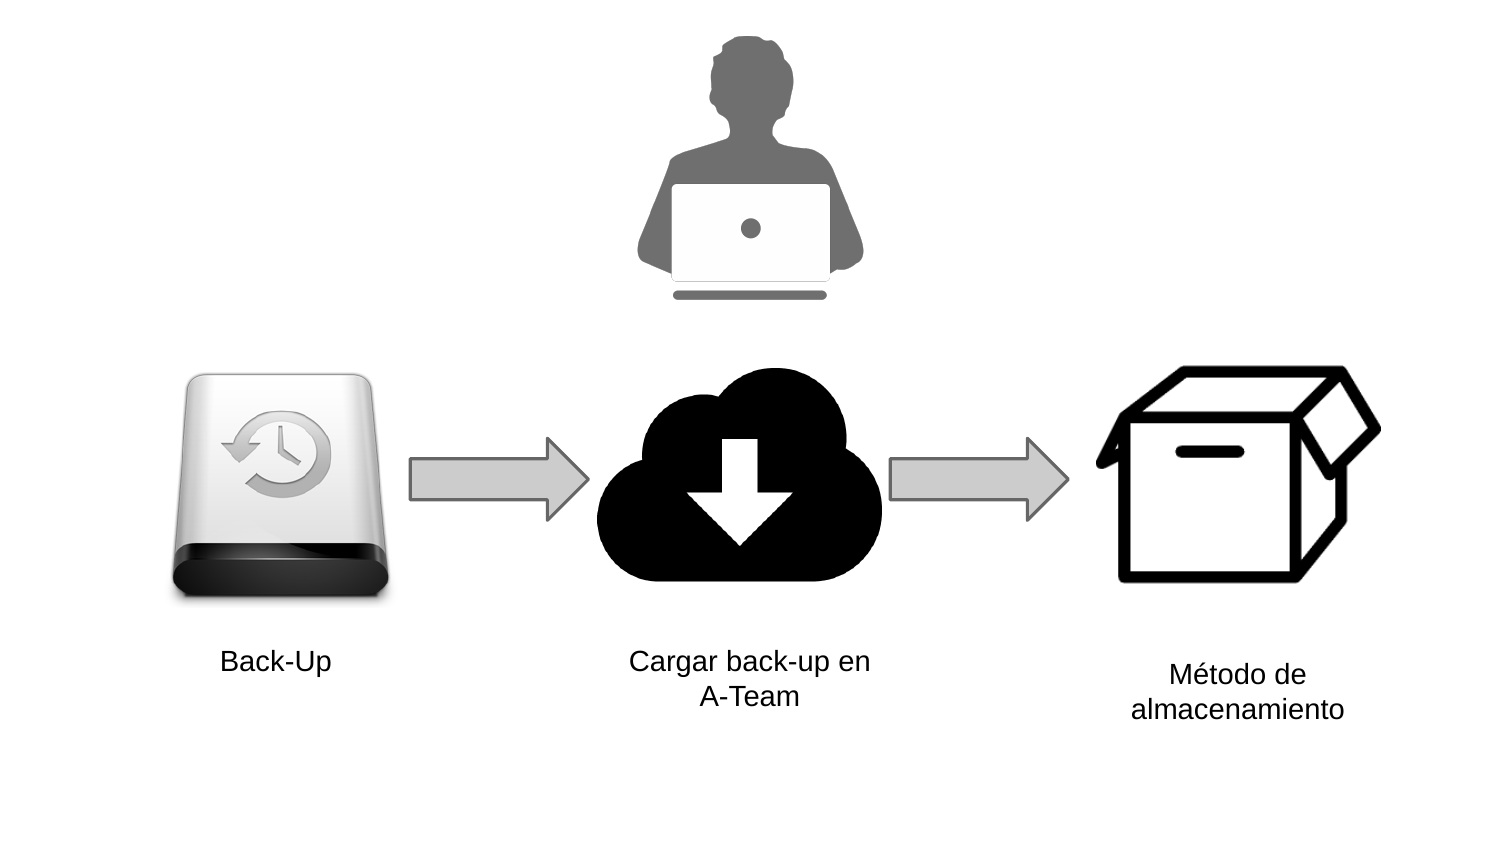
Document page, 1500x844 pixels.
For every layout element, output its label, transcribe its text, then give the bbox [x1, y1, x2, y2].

picture [158, 362, 404, 609]
picture [1096, 332, 1381, 617]
text_box Método de almacenamiento [1070, 640, 1406, 723]
text_box Back-Up [108, 626, 444, 709]
text_box [890, 438, 1069, 521]
picture [597, 13, 882, 617]
text_box [410, 438, 589, 521]
text_box Cargar back-up en A-Team [582, 626, 918, 709]
